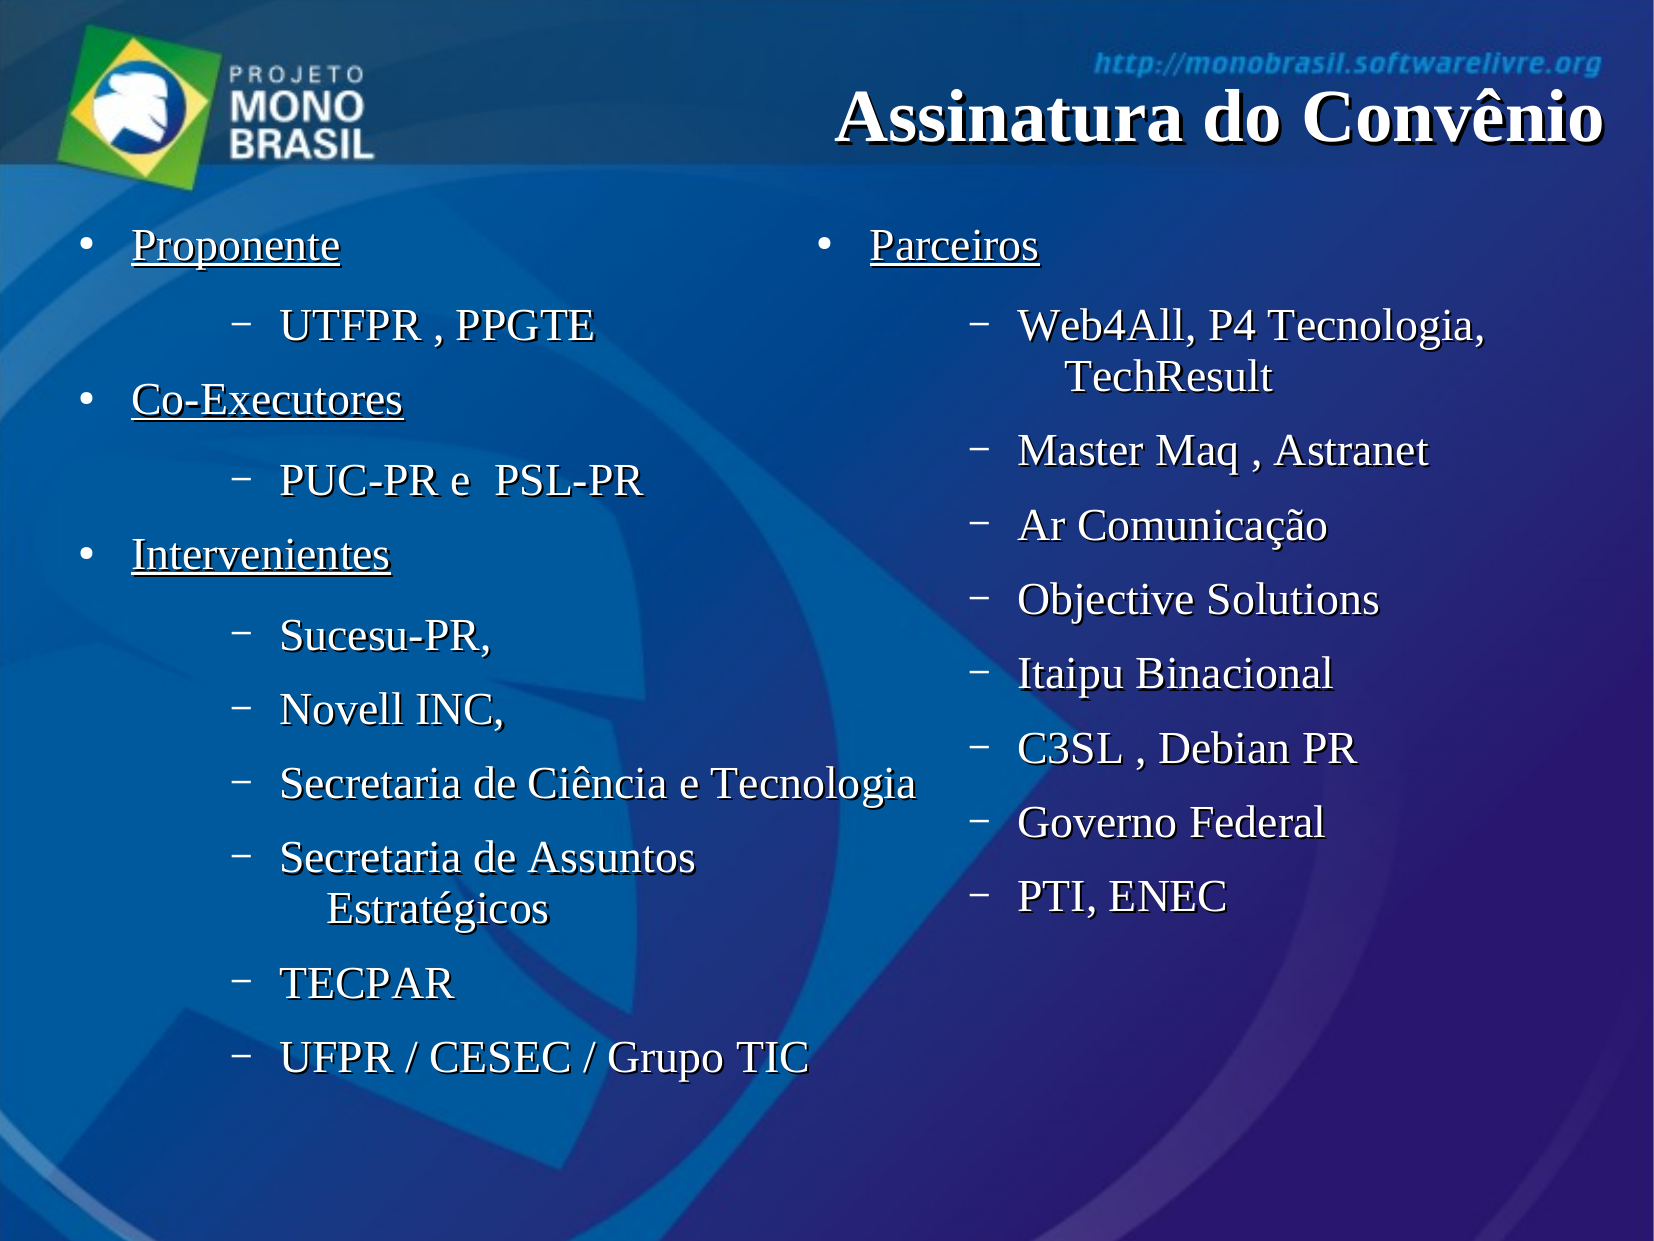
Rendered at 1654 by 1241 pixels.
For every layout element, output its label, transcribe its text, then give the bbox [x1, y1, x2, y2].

picture [0, 0, 1654, 1241]
title Assinatura do Convênio [222, 43, 1606, 191]
list Proponente UTFPR , PPGTE Co-Executores PUC-PR e PSL-PR Intervenientes Sucesu-PR, Novell INC, Secretaria de Ciência e Tecnologia Secretaria de Assuntos Estratégicos TECPAR UFPR / CESEC / Grupo TIC [42, 219, 781, 1183]
list Parceiros Web4All, P4 Tecnologia, TechResult Master Maq , Astranet Ar Comunicação Objective Solutions Itaipu Binacional C3SL , Debian PR Governo Federal PTI, ENEC [781, 219, 1654, 1183]
